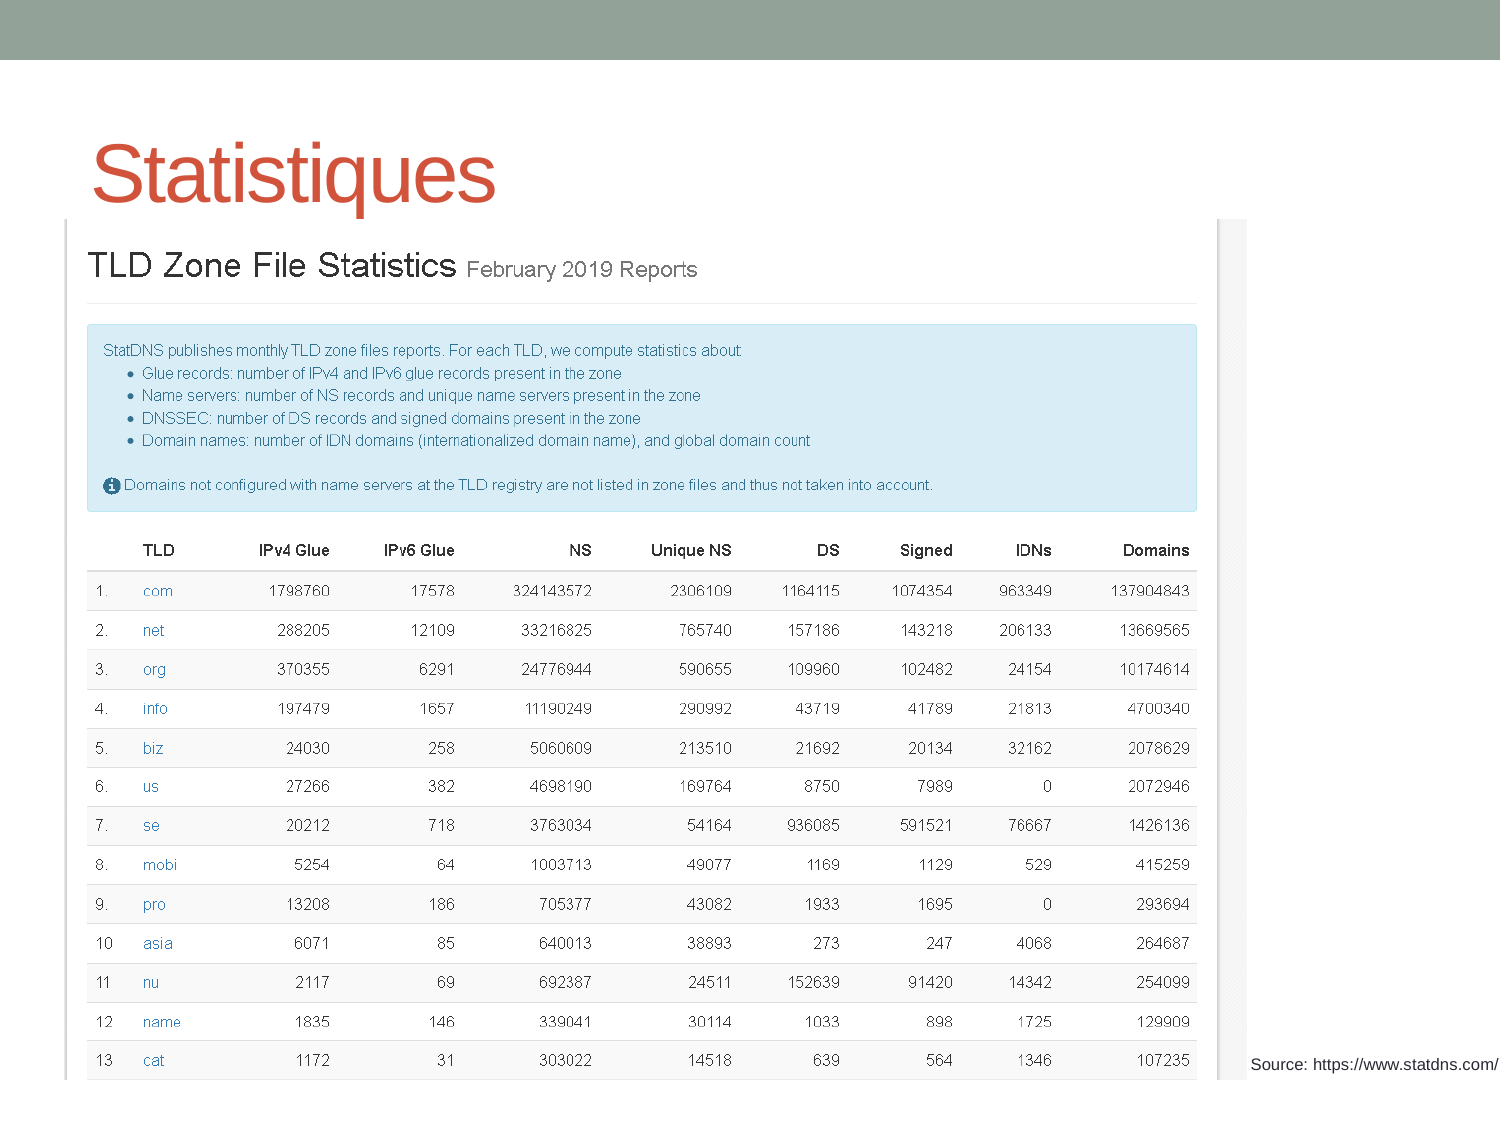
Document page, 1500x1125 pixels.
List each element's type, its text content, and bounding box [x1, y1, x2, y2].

picture [64, 219, 1247, 1080]
title Statistiques [75, 87, 1425, 250]
text_box Source: https://www.statdns.com/ [1235, 1046, 1500, 1082]
